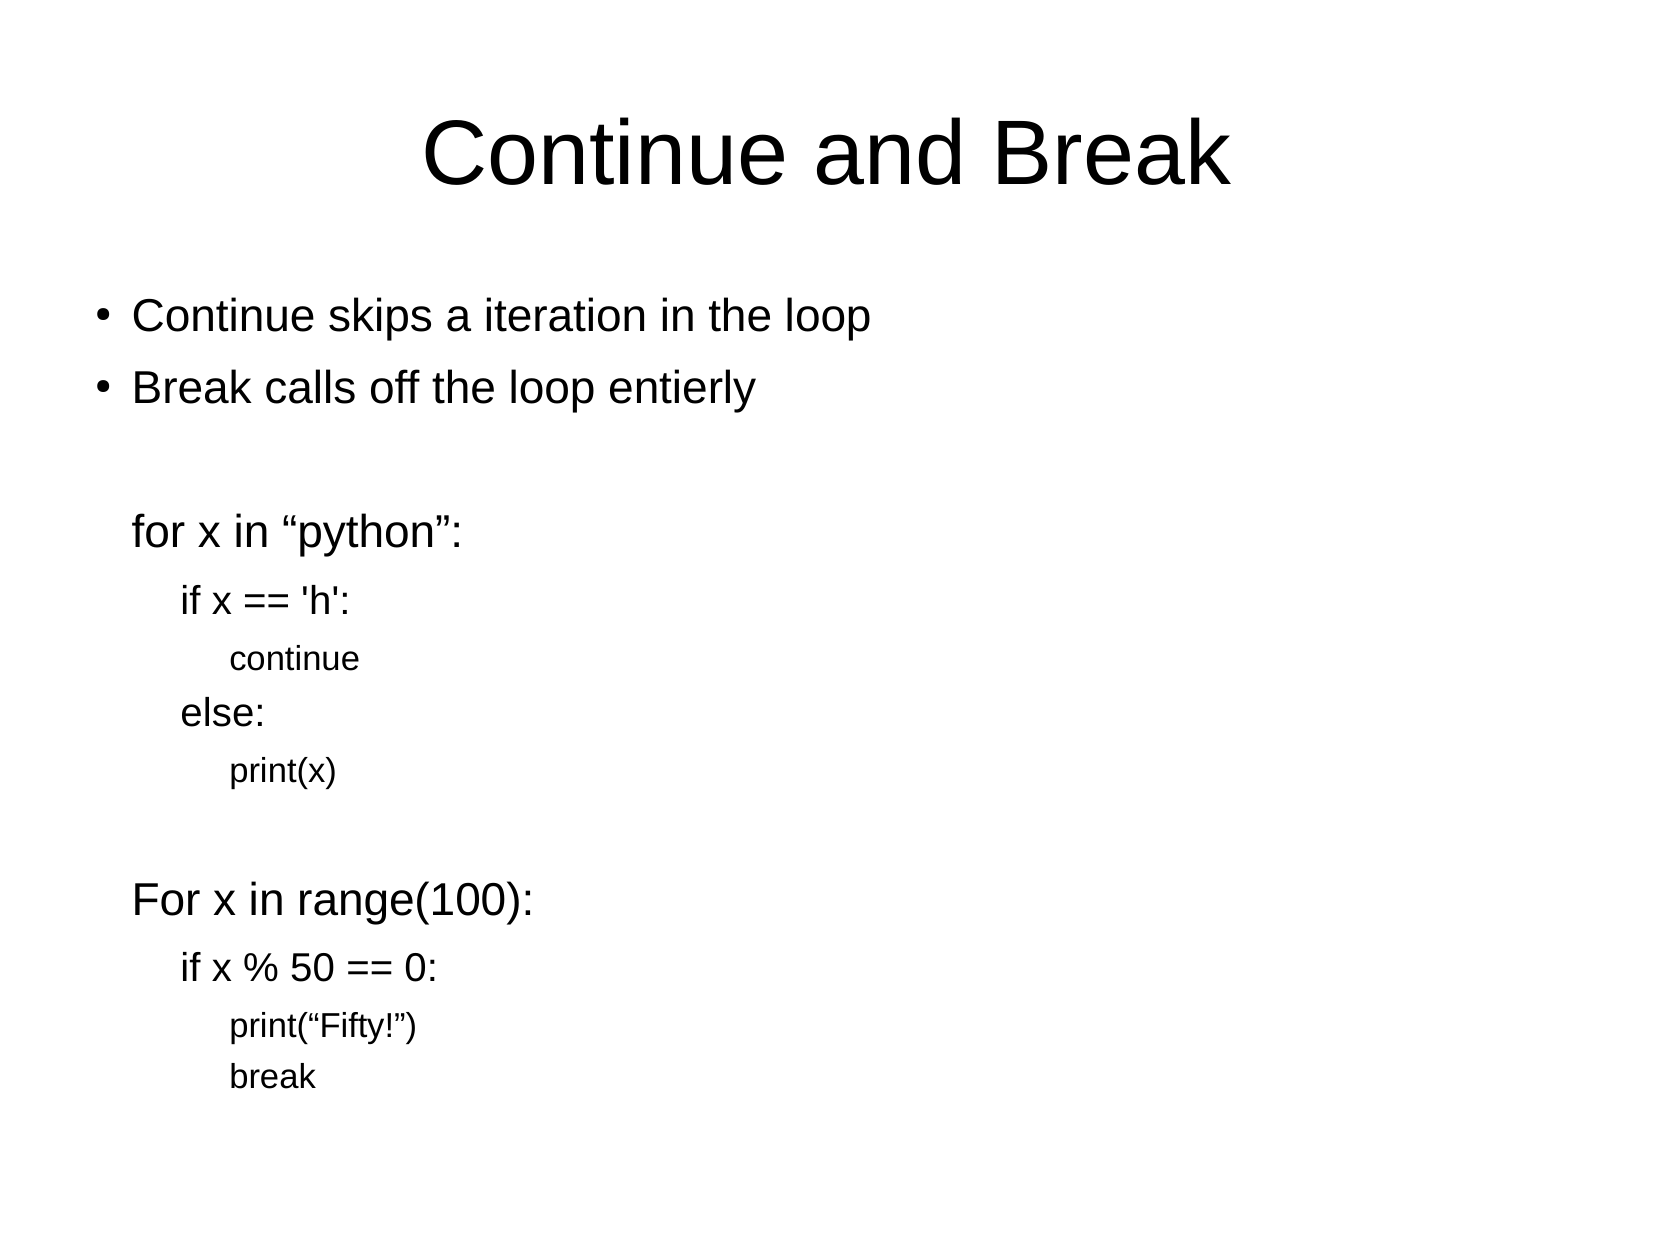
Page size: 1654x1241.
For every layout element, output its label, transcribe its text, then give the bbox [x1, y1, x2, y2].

title Continue and Break [82, 49, 1571, 257]
list Continue skips a iteration in the loop Break calls off the loop entierly for x in “python”: if x == 'h': continue else: print(x) For x in range(100): if x % 50 == 0: print(“Fifty!”) break [82, 290, 1571, 1109]
